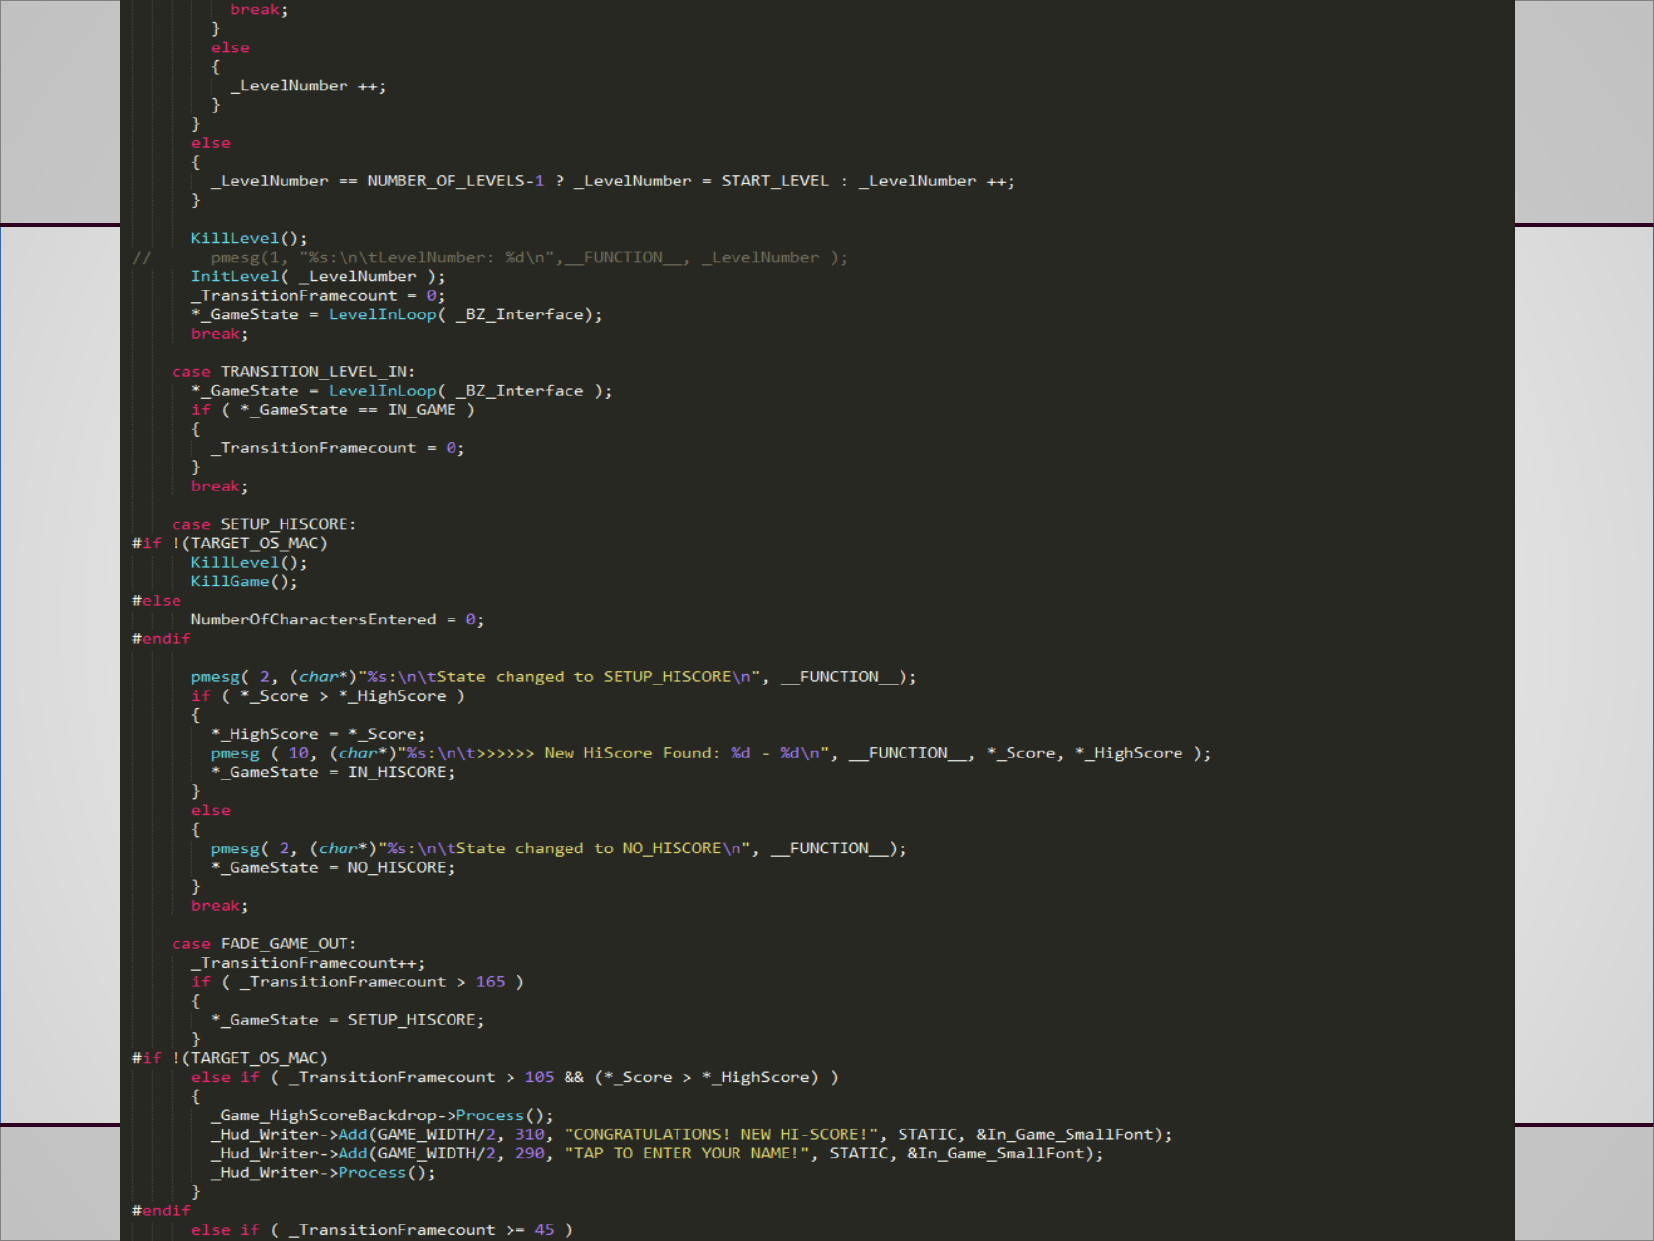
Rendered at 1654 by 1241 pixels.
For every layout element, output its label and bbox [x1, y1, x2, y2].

picture [120, 0, 1515, 1241]
